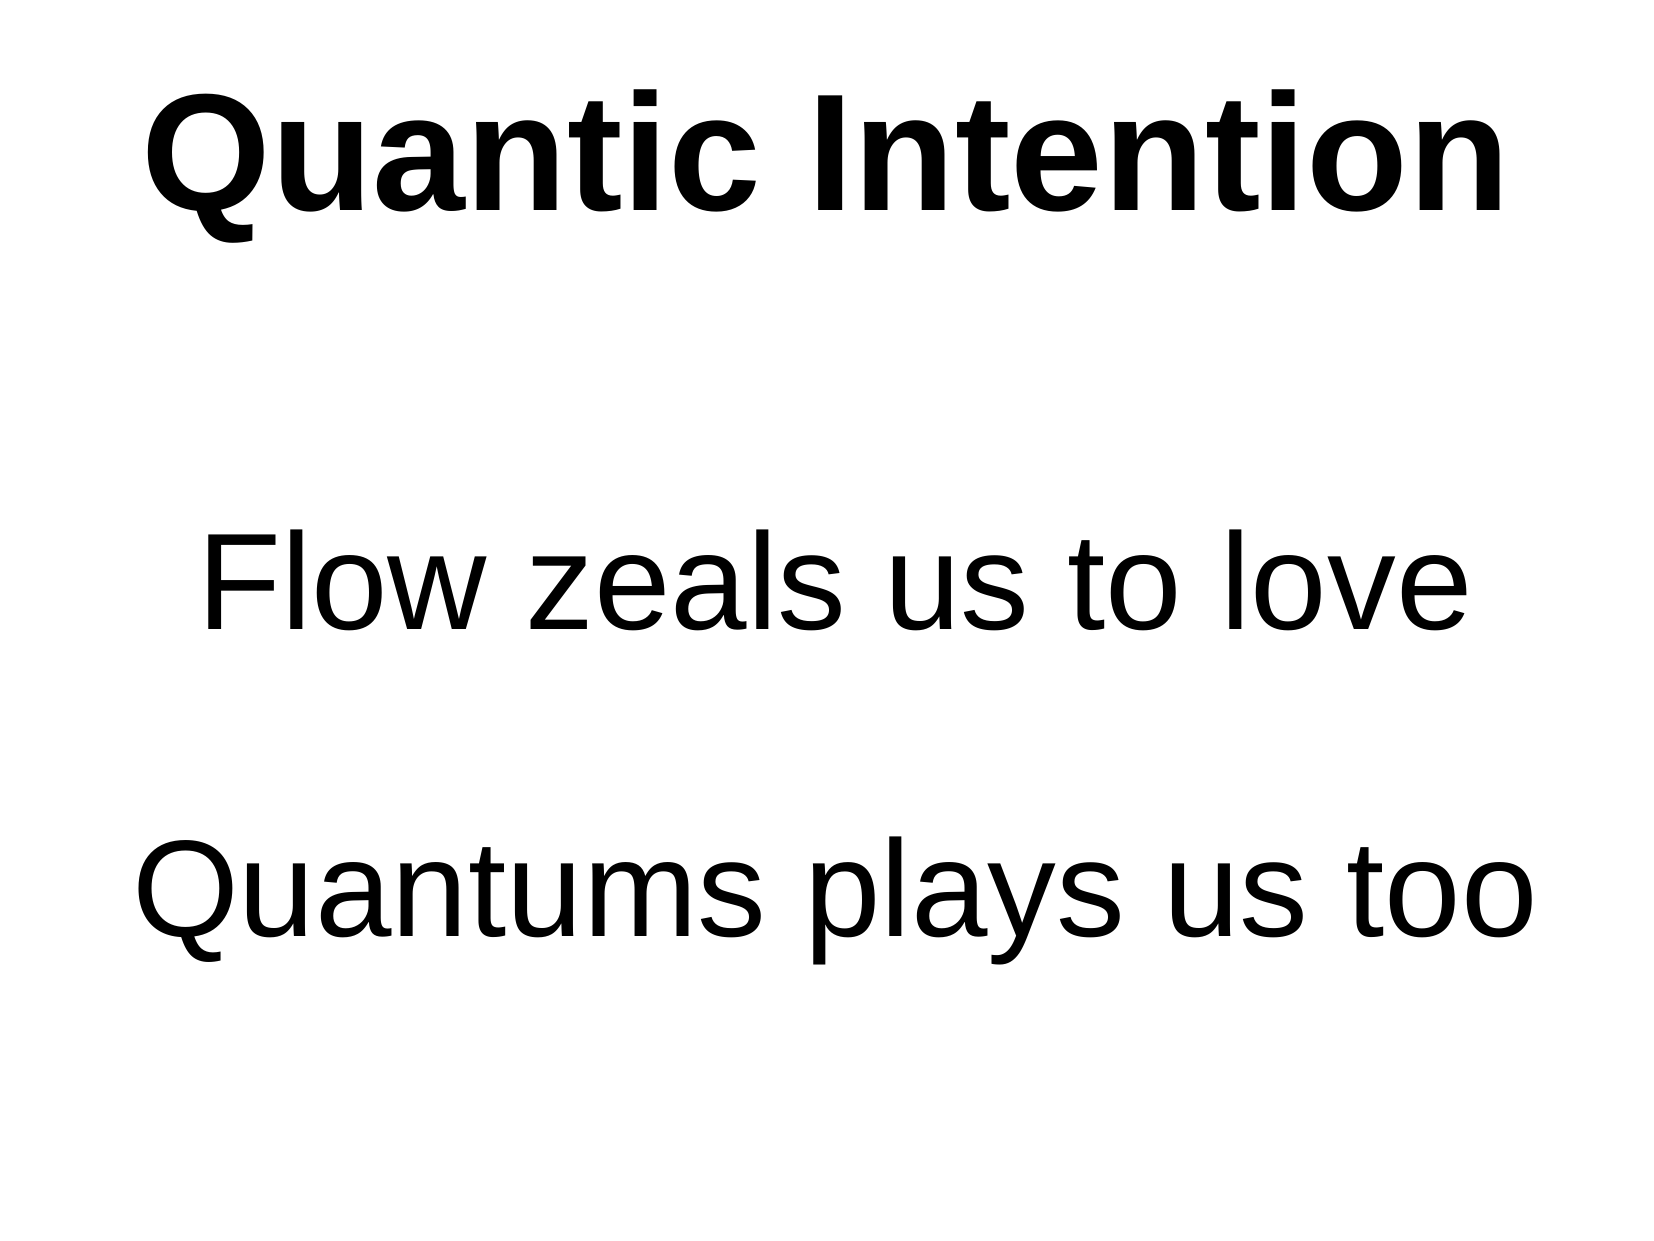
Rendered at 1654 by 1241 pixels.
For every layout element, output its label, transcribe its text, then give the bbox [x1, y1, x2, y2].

text_box Flow zeals us to love Quantums plays us too [77, 0, 1594, 1106]
